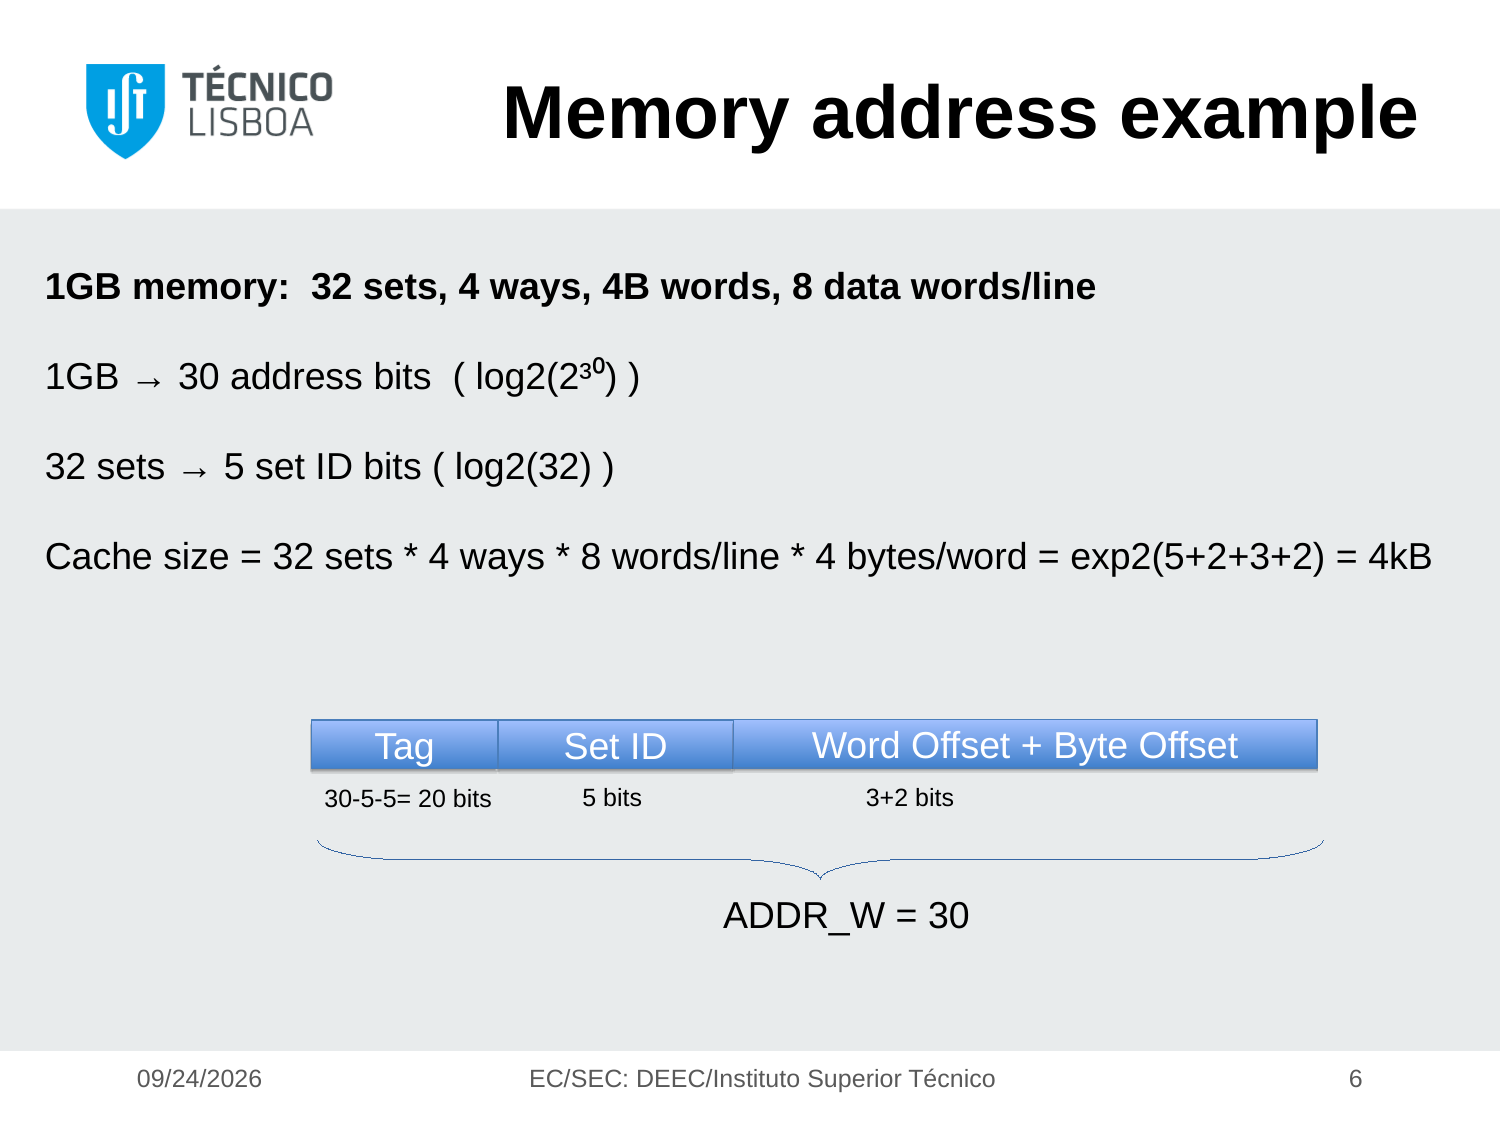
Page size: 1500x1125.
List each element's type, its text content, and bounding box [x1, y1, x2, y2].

text_box Set ID [497, 720, 733, 769]
picture [0, 0, 1500, 1125]
slide_number 12/17/2020 [121, 1052, 425, 1103]
text_box 1GB memory: 32 sets, 4 ways, 4B words, 8 data words/line 1GB → 30 address bits ( log2(2³⁰) ) 32 sets → 5 set ID bits ( log2(32) ) Cache size = 32 sets * 4 ways * 8 words/line * 4 bytes/word = exp2(5+2+3+2) = 4kB [30, 254, 1488, 765]
text_box 30-5-5= 20 bits [309, 777, 508, 821]
text_box Word Offset + Byte Offset [733, 719, 1317, 769]
text_box 5 bits [567, 776, 658, 820]
text_box Tag [311, 720, 497, 769]
slide_number <number> [1077, 1052, 1378, 1103]
footer EC/SEC: DEEC/Instituto Superior Técnico [512, 1052, 1021, 1103]
title Memory address example [487, 37, 1478, 180]
text_box 3+2 bits [850, 776, 970, 820]
text_box ADDR_W = 30 [708, 886, 985, 944]
